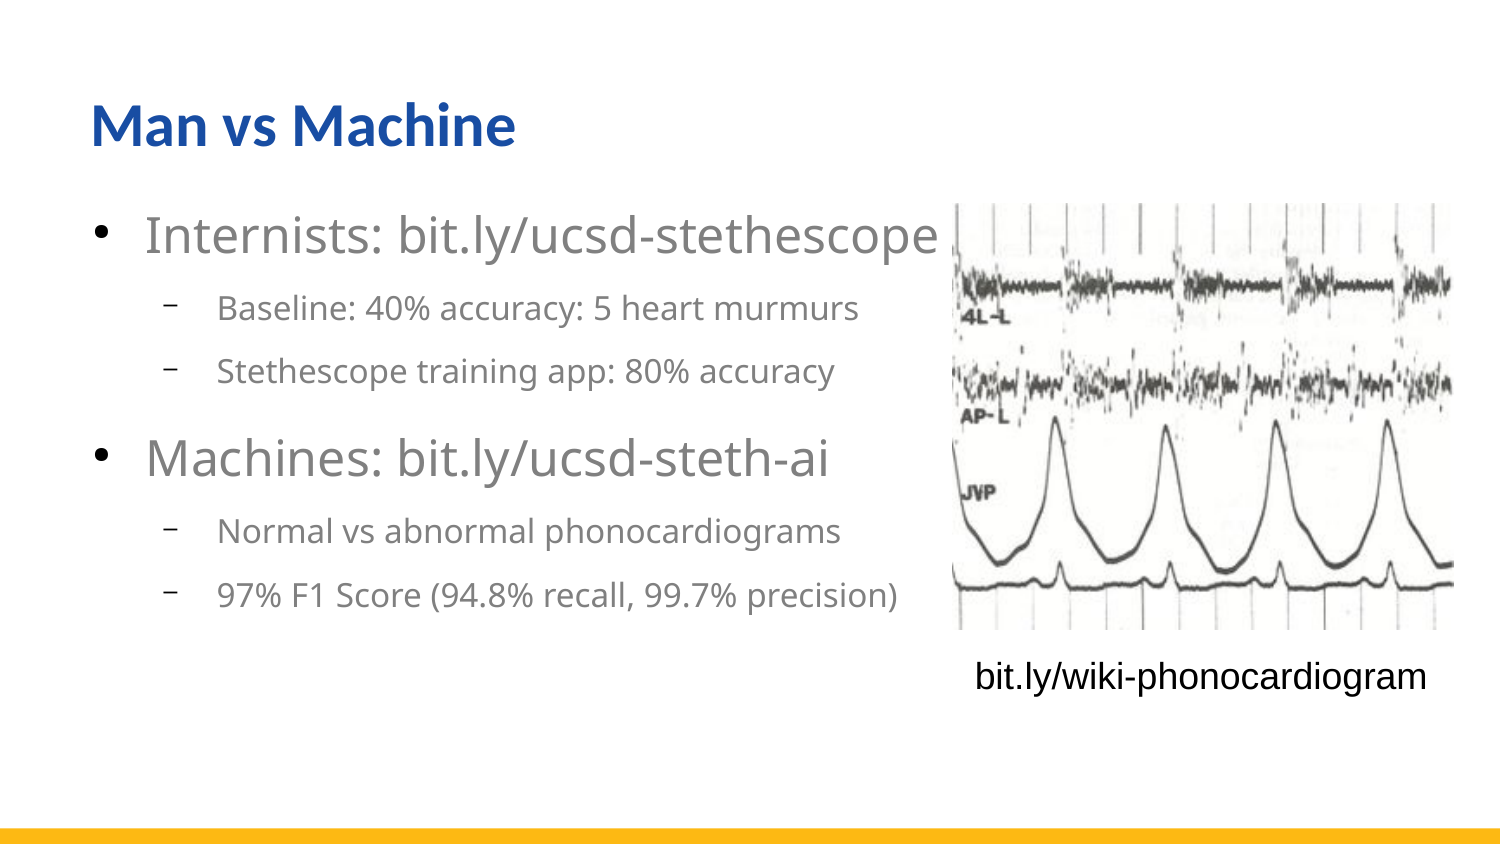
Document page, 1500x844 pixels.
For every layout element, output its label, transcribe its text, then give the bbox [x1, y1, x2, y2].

list Internists: bit.ly/ucsd-stethescope Baseline: 40% accuracy: 5 heart murmurs Stethescope training app: 80% accuracy Machines: bit.ly/ucsd-steth-ai Normal vs abnormal phonocardiograms 97% F1 Score (94.8% recall, 99.7% precision) [75, 196, 1425, 796]
title Man vs Machine [75, 0, 1425, 196]
picture [952, 203, 1454, 631]
text_box bit.ly/wiki-phonocardiogram [960, 648, 1443, 706]
